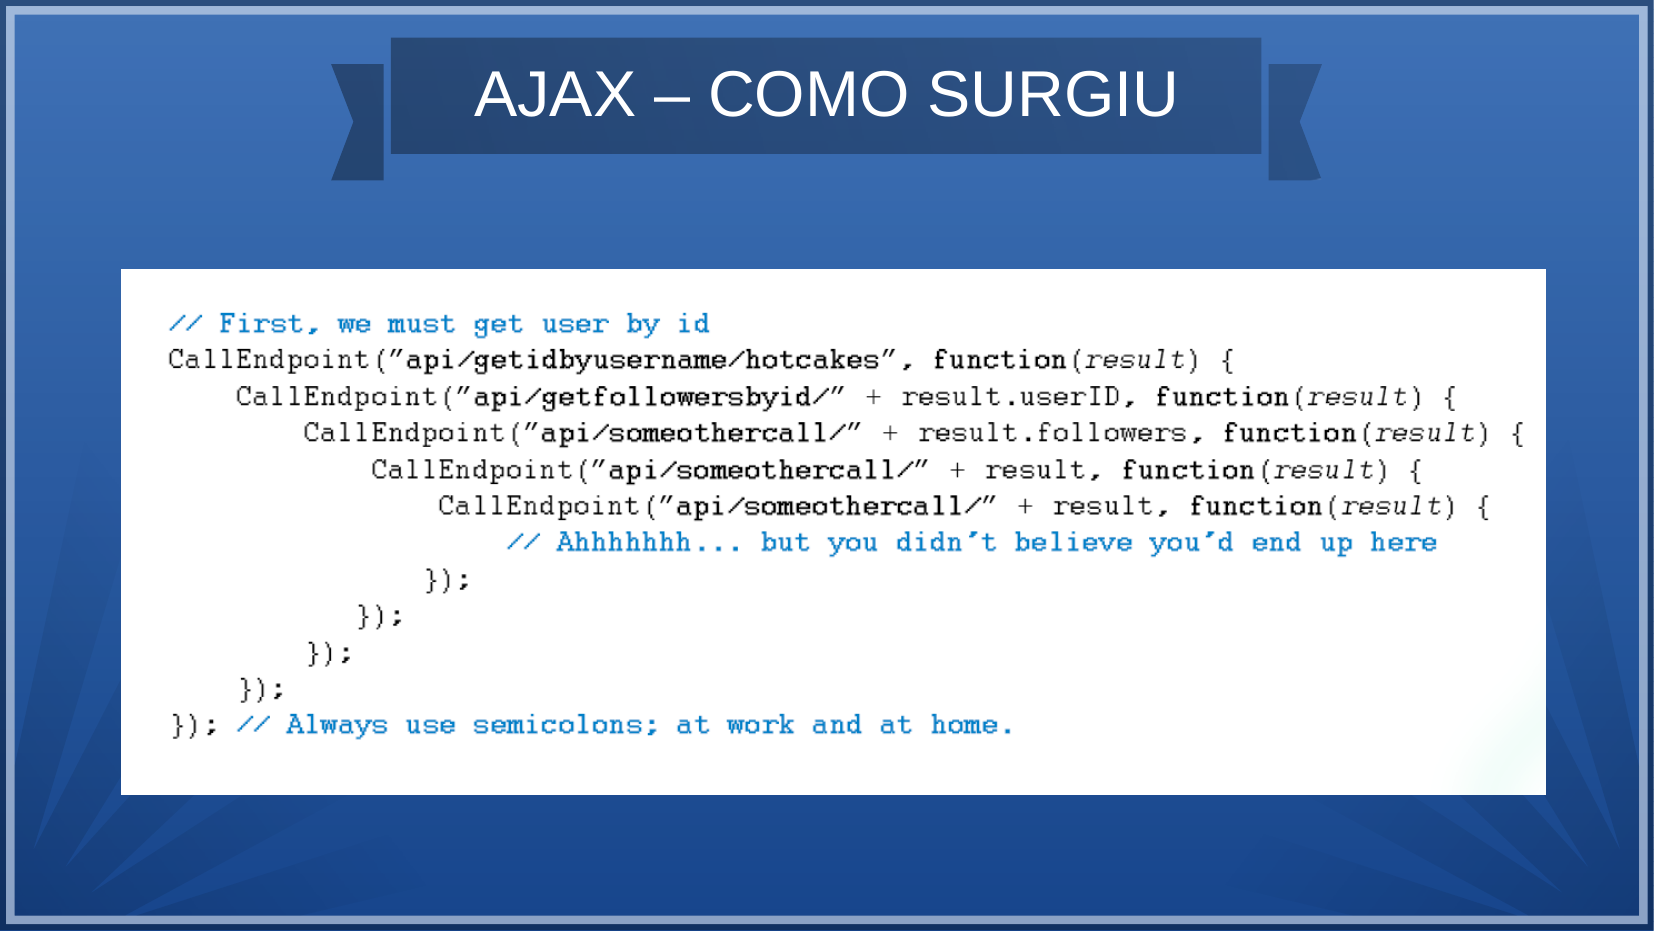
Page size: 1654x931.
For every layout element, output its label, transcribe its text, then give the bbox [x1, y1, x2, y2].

picture [121, 269, 1546, 796]
title AJAX – COMO SURGIU [389, 35, 1264, 154]
